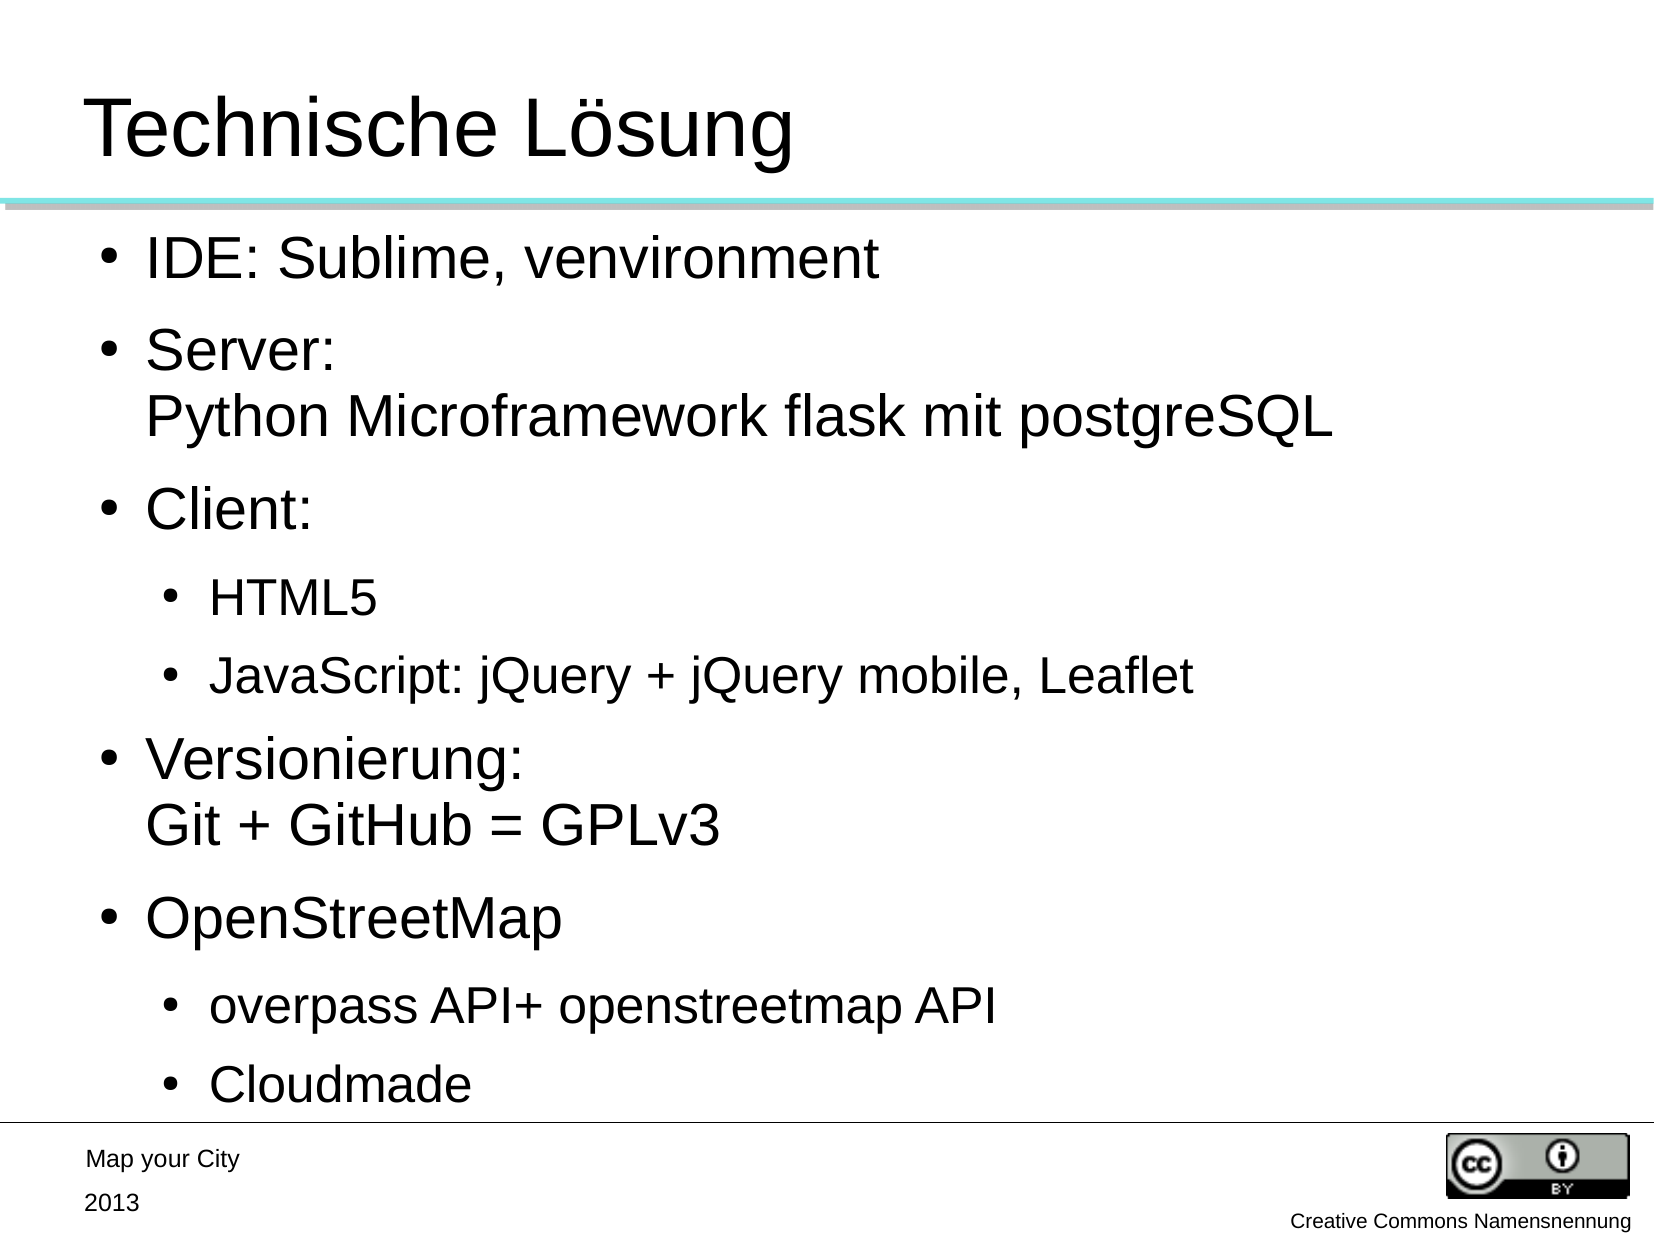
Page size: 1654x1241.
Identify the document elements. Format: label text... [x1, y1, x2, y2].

title Technische Lösung [82, 81, 1571, 175]
picture [1446, 1133, 1630, 1199]
list IDE: Sublime, venvironment Server: Python Microframework flask mit postgreSQL Client: HTML5 JavaScript: jQuery + jQuery mobile, Leaflet Versionierung: Git + GitHub = GPLv3 OpenStreetMap overpass API+ openstreetmap API Cloudmade [82, 224, 1571, 1122]
text_box Map your City [70, 1137, 308, 1180]
text_box 2013 [69, 1181, 674, 1225]
text_box Creative Commons Namensnennung [1275, 1202, 1654, 1241]
